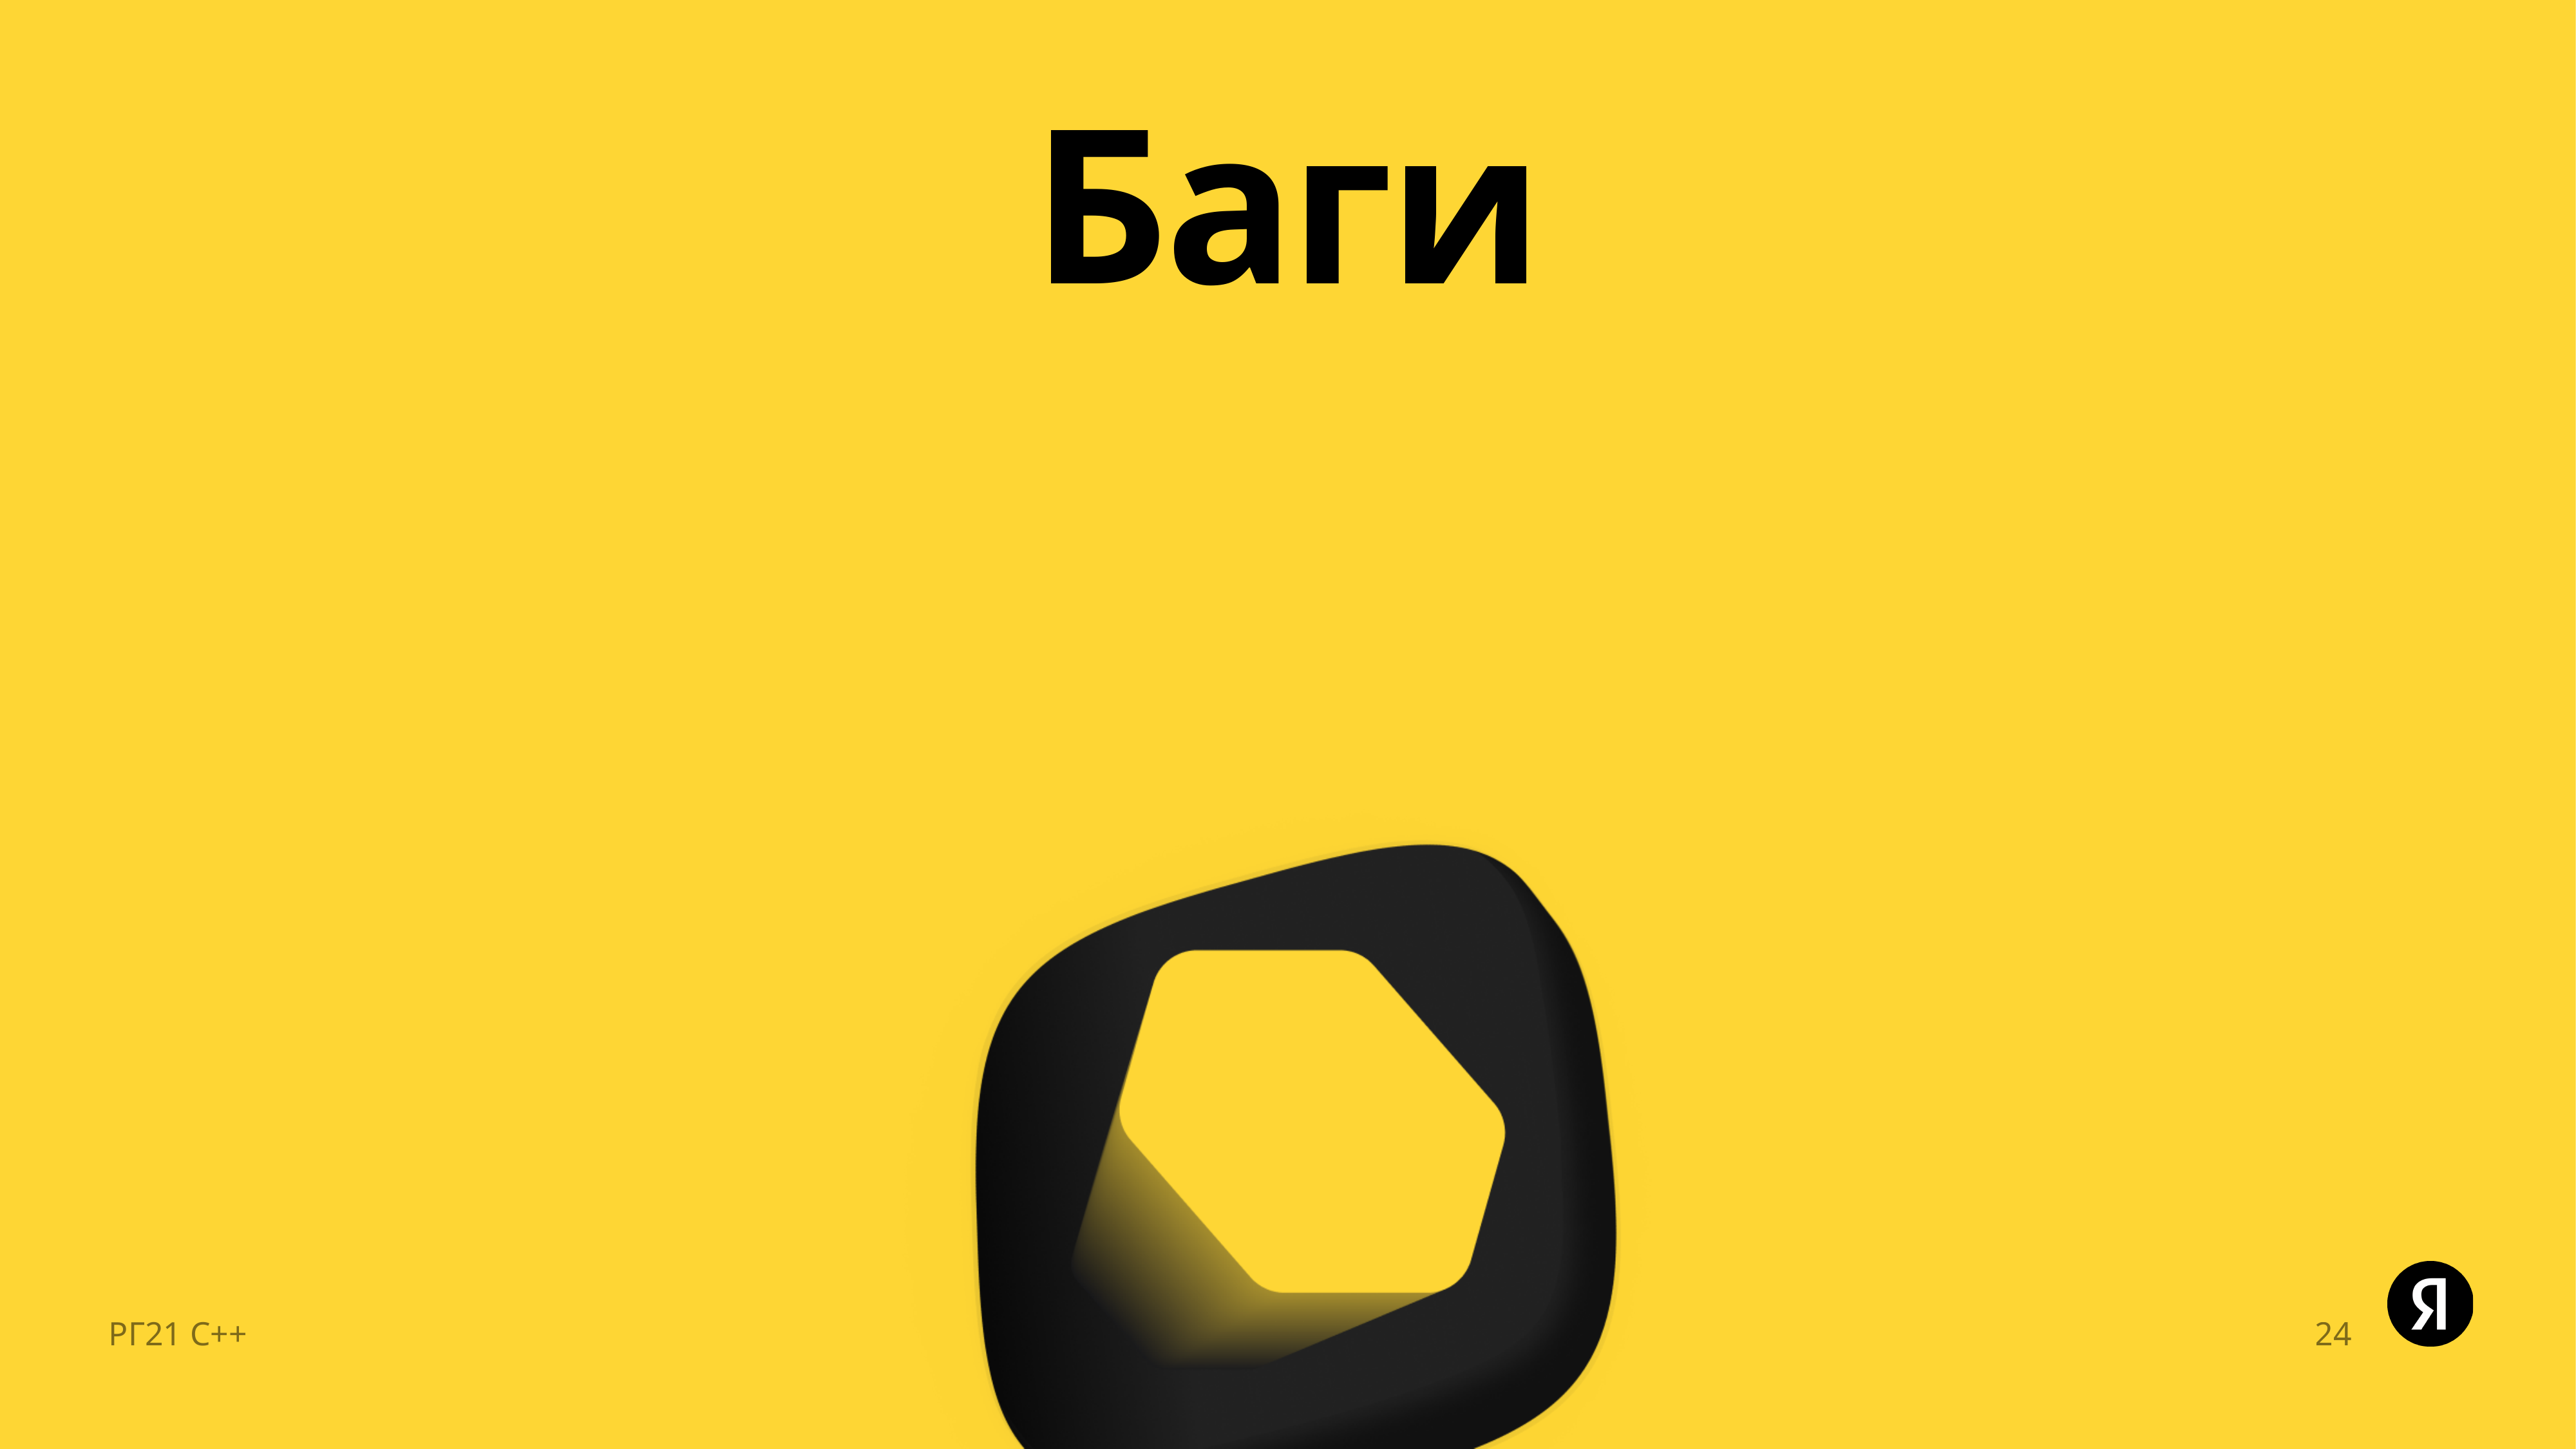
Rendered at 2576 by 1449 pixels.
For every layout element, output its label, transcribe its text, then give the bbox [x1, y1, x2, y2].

title Баги [104, 97, 2471, 329]
picture [2387, 1261, 2474, 1347]
picture [578, 782, 1938, 1449]
